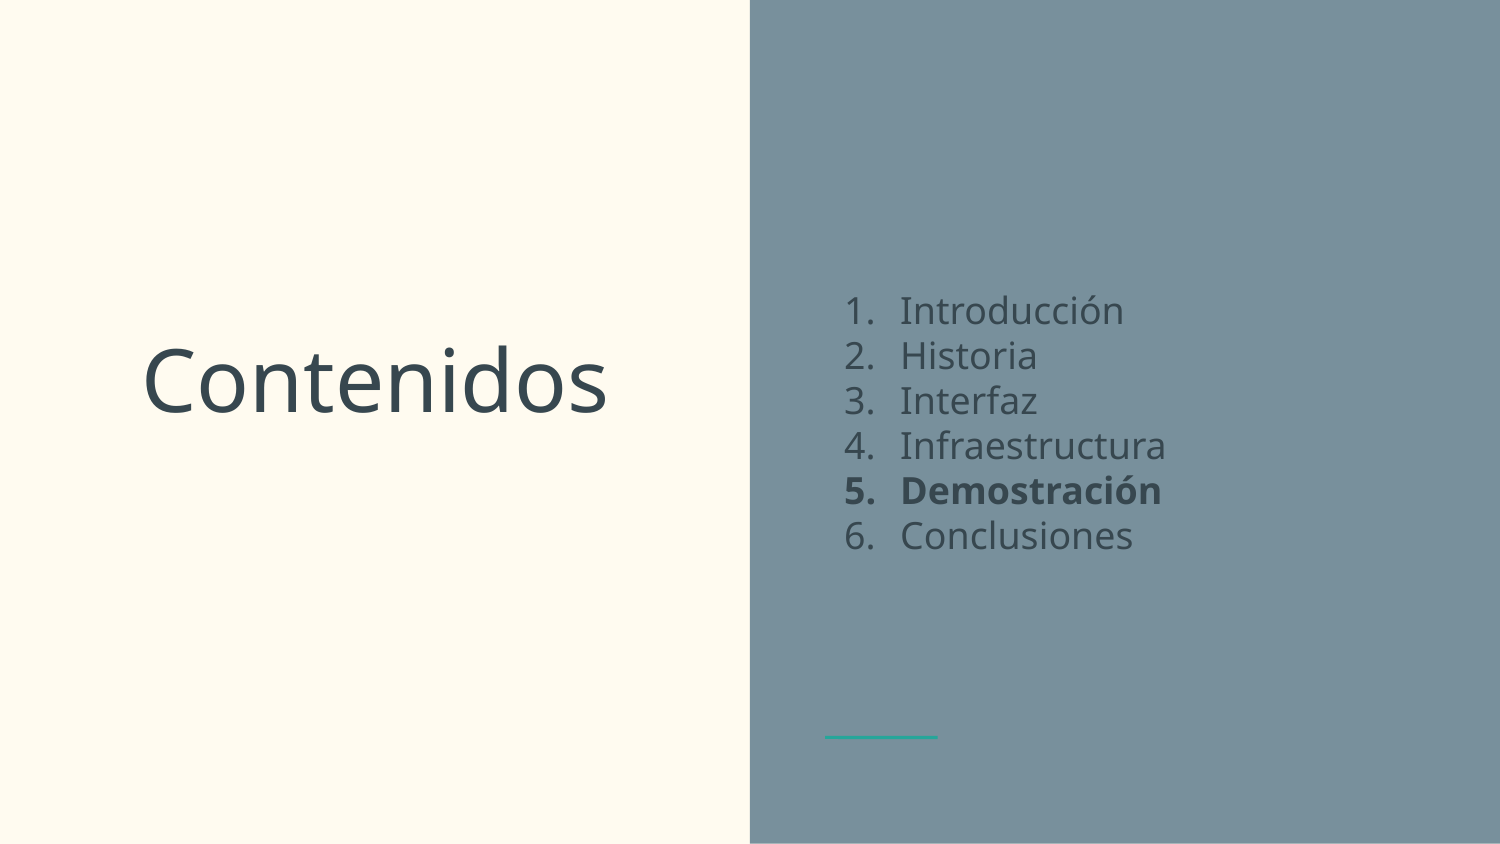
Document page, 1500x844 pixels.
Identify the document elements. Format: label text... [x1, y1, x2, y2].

title Contenidos [43, 226, 708, 446]
list Introducción Historia Interfaz Infraestructura Demostración Conclusiones [810, 118, 1440, 725]
